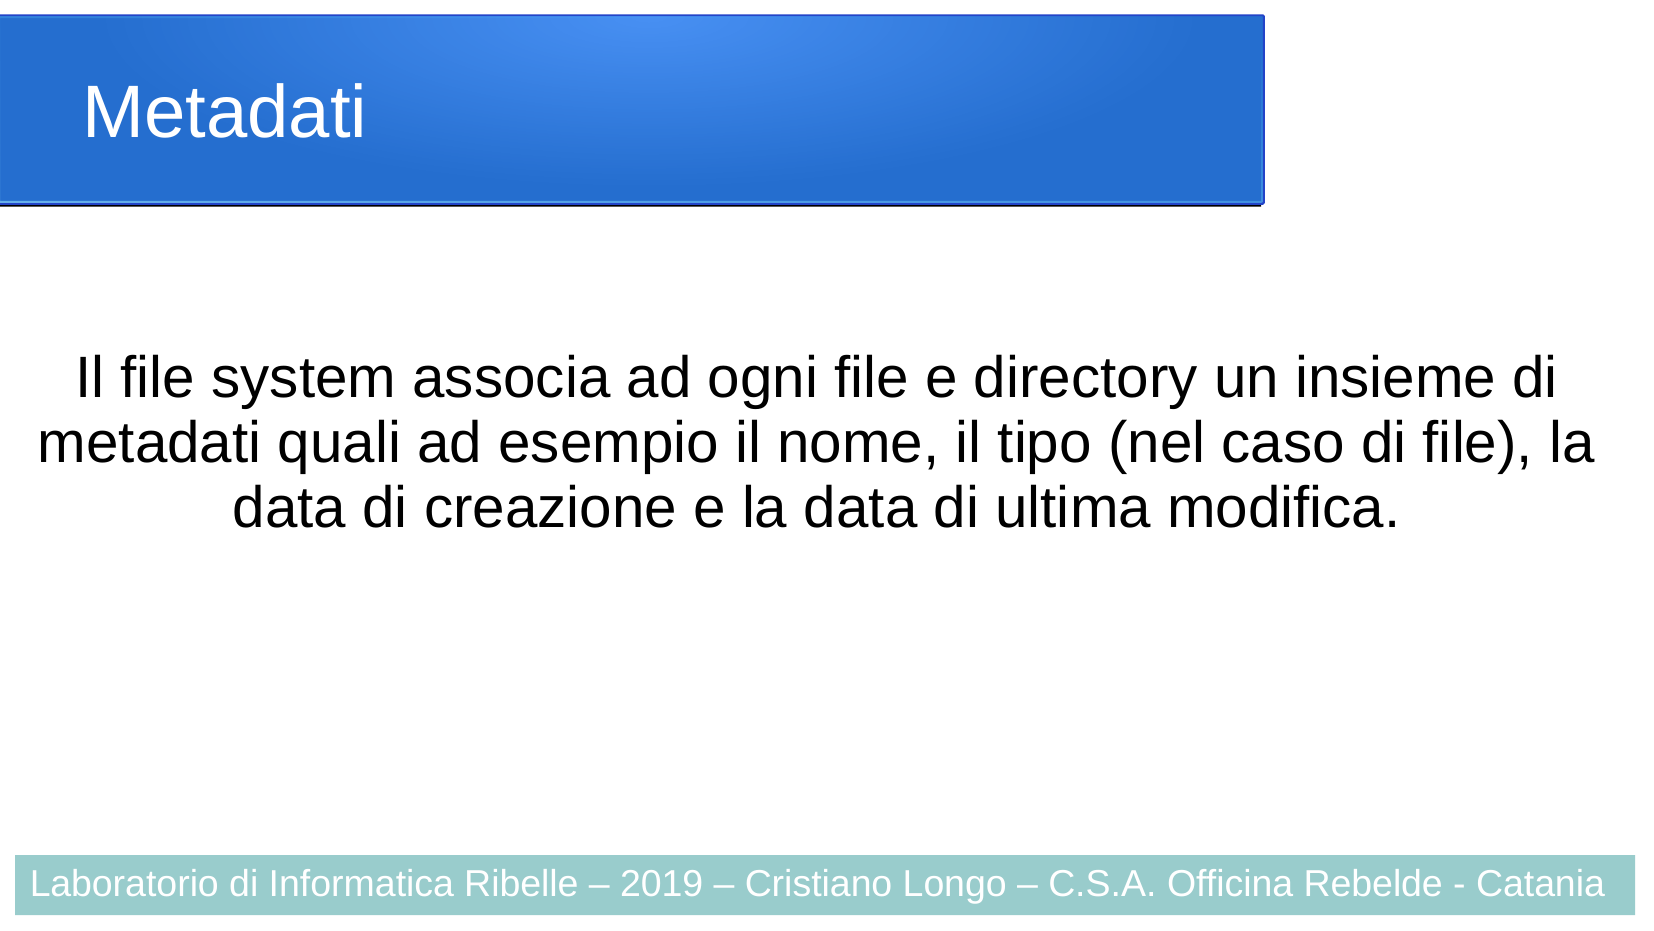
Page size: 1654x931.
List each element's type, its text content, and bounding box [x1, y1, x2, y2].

subtitle Il file system associa ad ogni file e directory un insieme di metadati quali ad esempio il nome, il tipo (nel caso di file), la data di creazione e la data di ultima modifica. [15, 344, 1621, 541]
text_box Laboratorio di Informatica Ribelle – 2019 – Cristiano Longo – C.S.A. Officina Rebelde - Catania [15, 855, 1636, 916]
title Metadati [82, 35, 1235, 189]
